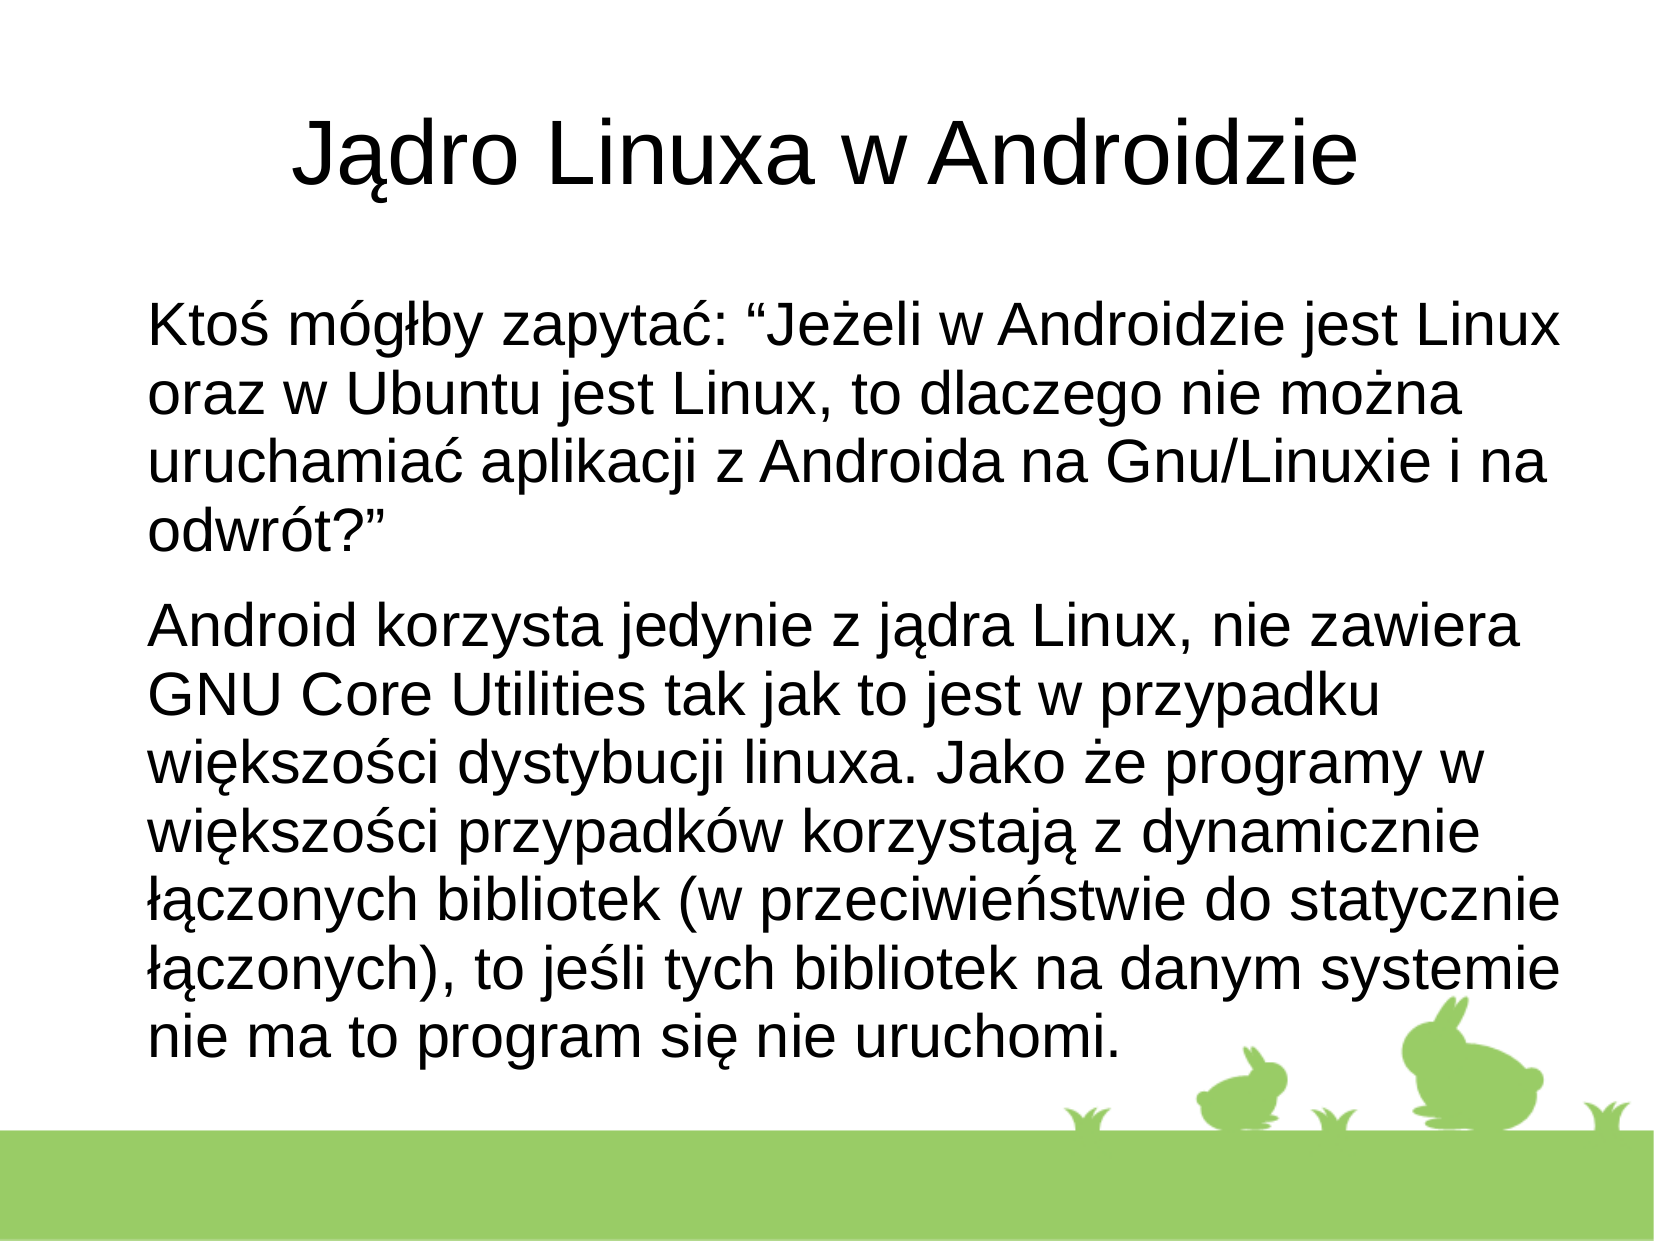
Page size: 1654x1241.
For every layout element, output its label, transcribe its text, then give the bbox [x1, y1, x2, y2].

title Jądro Linuxa w Androidzie [82, 49, 1571, 257]
picture [0, 0, 1654, 1241]
list Ktoś mógłby zapytać: “Jeżeli w Androidzie jest Linux oraz w Ubuntu jest Linux, to dlaczego nie można uruchamiać aplikacji z Androida na Gnu/Linuxie i na odwrót?” Android korzysta jedynie z jądra Linux, nie zawiera GNU Core Utilities tak jak to jest w przypadku większości dystybucji linuxa. Jako że programy w większości przypadków korzystają z dynamicznie łączonych bibliotek (w przeciwieństwie do statycznie łączonych), to jeśli tych bibliotek na danym systemie nie ma to program się nie uruchomi. [82, 290, 1571, 1126]
